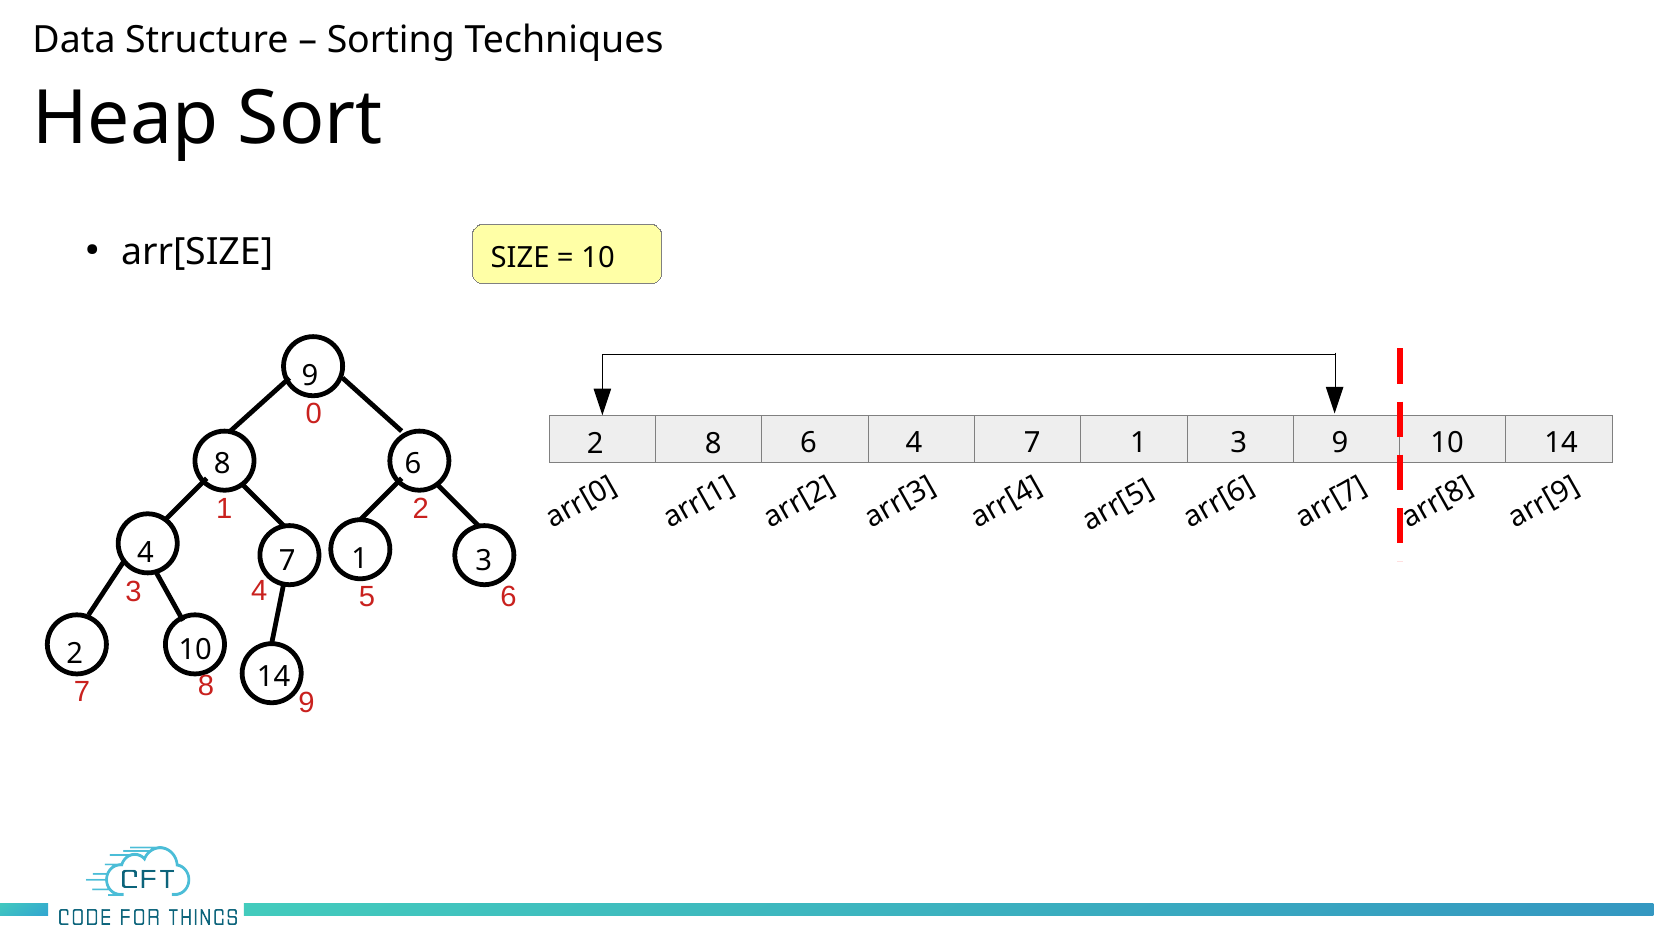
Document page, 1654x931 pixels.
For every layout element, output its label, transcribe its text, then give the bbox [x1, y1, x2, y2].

text_box [454, 538, 460, 572]
text_box [184, 614, 212, 620]
text_box [509, 538, 514, 572]
text_box 7 [264, 531, 313, 581]
text_box [1264, 415, 1316, 463]
text_box 9 [286, 346, 349, 396]
picture [59, 846, 237, 925]
text_box 2 [397, 484, 444, 532]
text_box [644, 415, 690, 463]
text_box [404, 431, 435, 435]
text_box arr[6] [1164, 438, 1300, 554]
text_box 1 [1115, 413, 1164, 463]
text_box [254, 697, 283, 703]
text_box [1058, 415, 1115, 463]
text_box 4 [890, 413, 958, 463]
text_box arr[SIZE] [70, 217, 315, 284]
text_box 8 [183, 661, 229, 710]
text_box [1597, 415, 1613, 463]
text_box [467, 525, 502, 531]
text_box 2 [51, 624, 100, 674]
text_box 14 [1529, 413, 1597, 463]
text_box 3 [1215, 413, 1264, 463]
text_box [259, 540, 264, 566]
text_box 10 [1415, 413, 1483, 463]
text_box arr[8] [1380, 438, 1515, 554]
text_box 3 [460, 531, 509, 581]
text_box [1164, 415, 1215, 463]
text_box [549, 415, 572, 463]
text_box arr[2] [738, 443, 875, 554]
text_box [853, 415, 890, 463]
text_box [194, 445, 199, 476]
text_box [171, 525, 178, 562]
text_box 2 [572, 415, 644, 465]
text_box 1 [201, 484, 248, 532]
text_box 8 [199, 435, 266, 485]
text_box [958, 415, 1009, 463]
text_box arr[7] [1272, 441, 1412, 554]
text_box 4 [236, 566, 283, 615]
text_box 7 [1009, 413, 1058, 463]
text_box [118, 528, 122, 558]
text_box arr[0] [520, 459, 661, 554]
text_box 7 [59, 667, 105, 716]
text_box [757, 415, 785, 463]
text_box arr[5] [1058, 442, 1199, 558]
text_box 4 [122, 523, 171, 573]
text_box [313, 537, 320, 574]
text_box [100, 626, 107, 663]
text_box 9 [1316, 413, 1384, 463]
text_box [338, 519, 382, 529]
text_box [283, 581, 304, 585]
text_box 0 [290, 389, 337, 437]
text_box 9 [283, 679, 330, 727]
text_box 6 [485, 572, 532, 621]
text_box [472, 224, 662, 284]
text_box [1483, 415, 1529, 463]
text_box [291, 336, 335, 346]
text_box 3 [110, 567, 157, 616]
text_box 5 [343, 572, 390, 621]
text_box [55, 614, 99, 624]
text_box [126, 513, 170, 523]
text_box arr[1] [637, 451, 774, 554]
text_box 8 [690, 415, 757, 465]
text_box [209, 431, 240, 435]
text_box [470, 581, 485, 585]
text_box 14 [242, 647, 309, 697]
text_box 6 [389, 435, 457, 485]
text_box 1 [336, 529, 385, 579]
text_box 3 [110, 567, 116, 576]
text_box SIZE = 10 [475, 228, 656, 278]
text_box 6 [785, 413, 853, 463]
text_box [1384, 415, 1415, 463]
text_box arr[9] [1482, 442, 1625, 554]
text_box arr[4] [949, 439, 1087, 554]
text_box [258, 643, 286, 647]
text_box arr[3] [839, 450, 981, 554]
text_box 10 [163, 620, 231, 670]
text_box [330, 532, 336, 566]
text_box [272, 525, 307, 531]
text_box [385, 533, 390, 566]
title Data Structure – Sorting Techniques Heap Sort [32, 12, 1184, 166]
text_box [47, 630, 51, 659]
